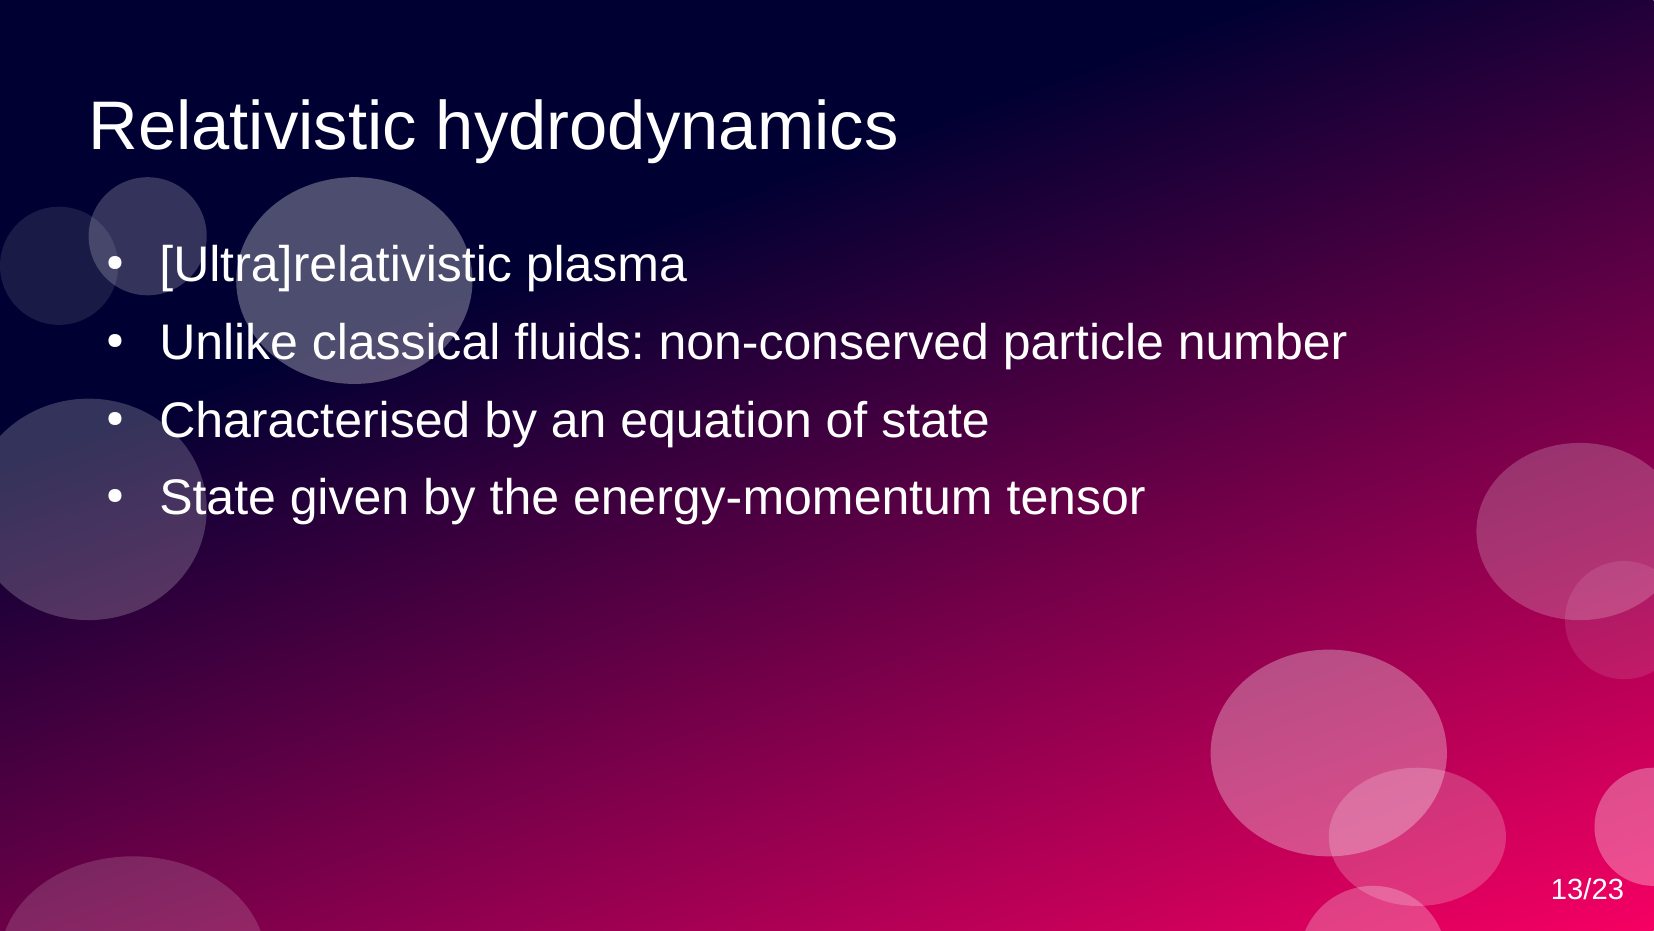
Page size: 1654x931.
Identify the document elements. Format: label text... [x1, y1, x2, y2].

list [Ultra]relativistic plasma Unlike classical fluids: non-conserved particle number Characterised by an equation of state State given by the energy-momentum tensor [88, 236, 1565, 827]
title Relativistic hydrodynamics [88, 44, 1565, 207]
